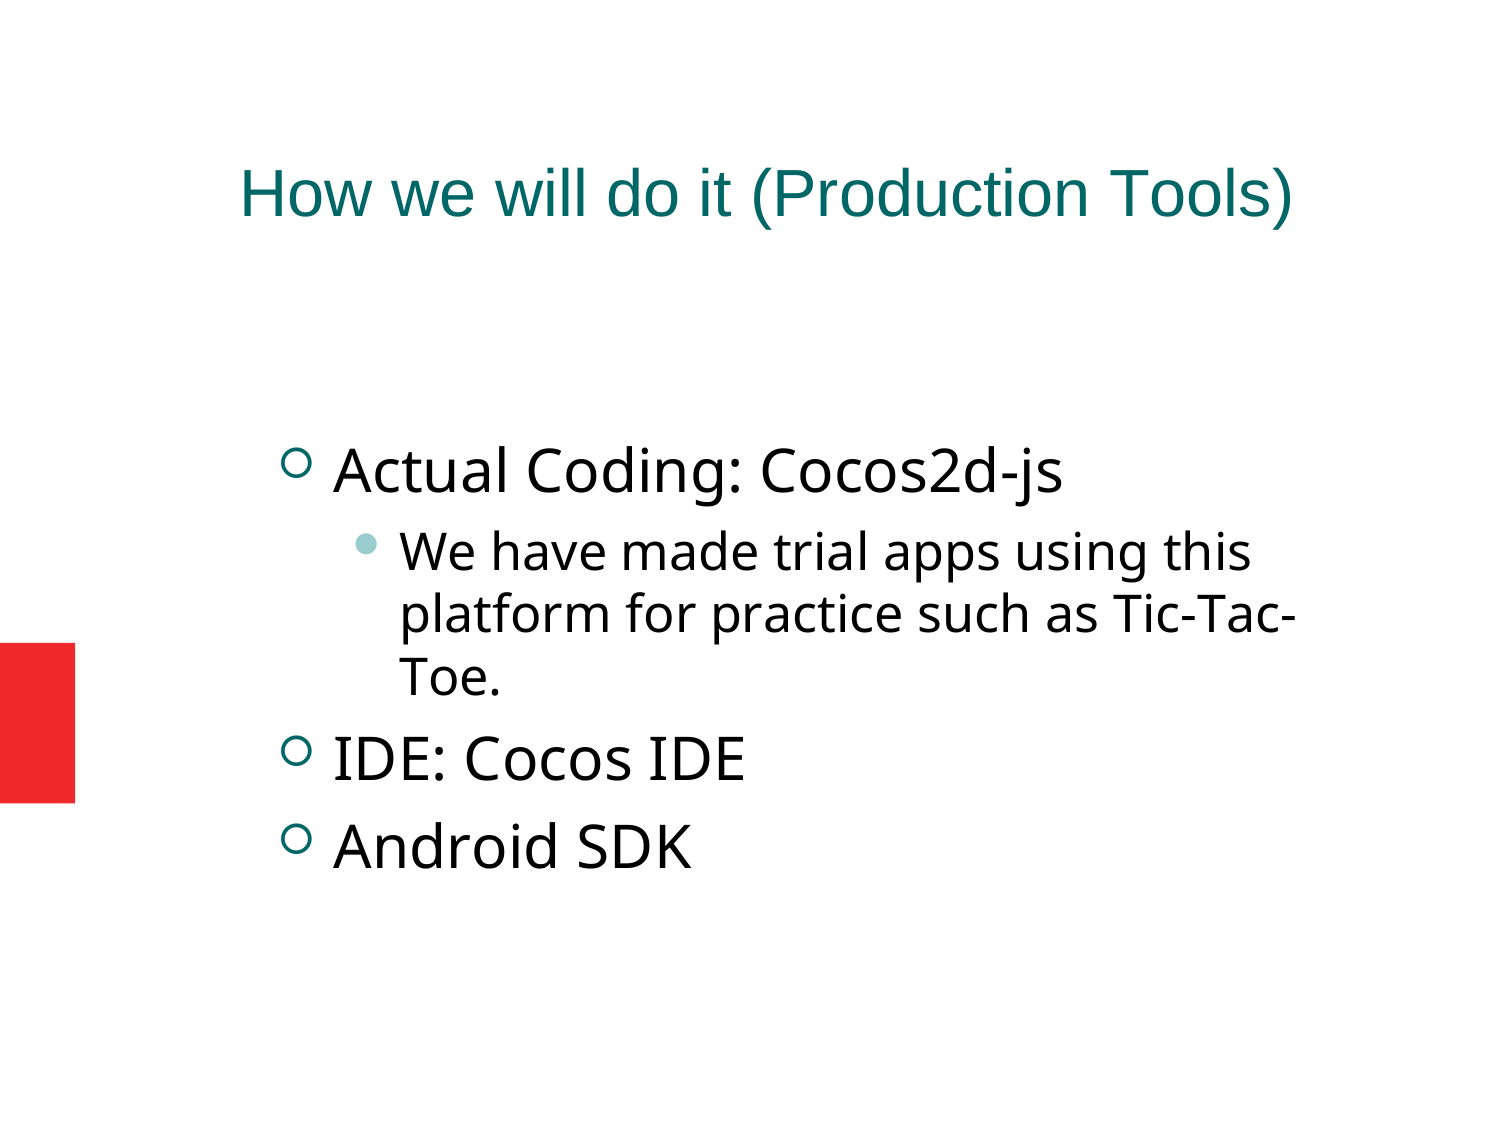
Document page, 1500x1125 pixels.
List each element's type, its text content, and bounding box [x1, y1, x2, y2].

text_box How we will do it (Production Tools) [224, 49, 1425, 237]
text_box Actual Coding: Cocos2d-js We have made trial apps using this platform for practice such as Tic-Tac-Toe. IDE: Cocos IDE Android SDK [262, 425, 1401, 1101]
